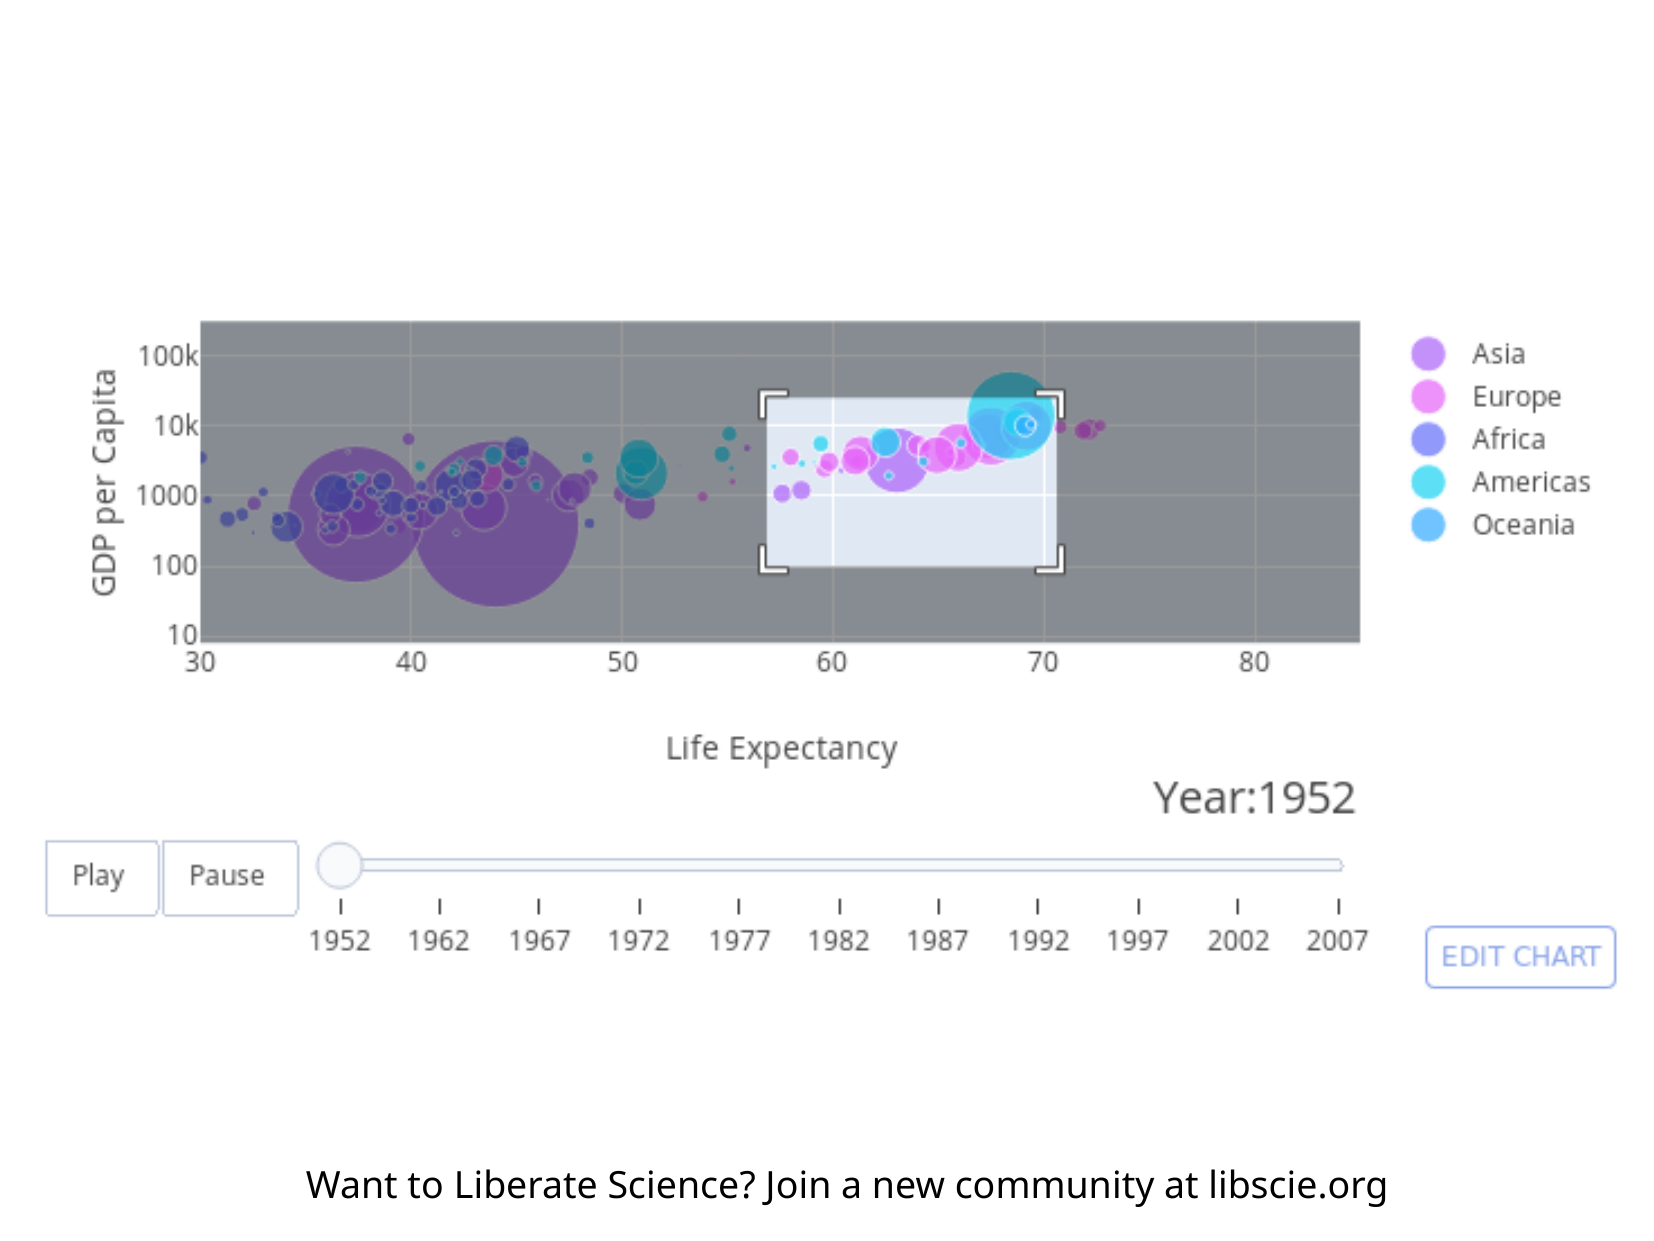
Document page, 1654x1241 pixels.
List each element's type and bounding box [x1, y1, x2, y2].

picture [28, 245, 1626, 996]
